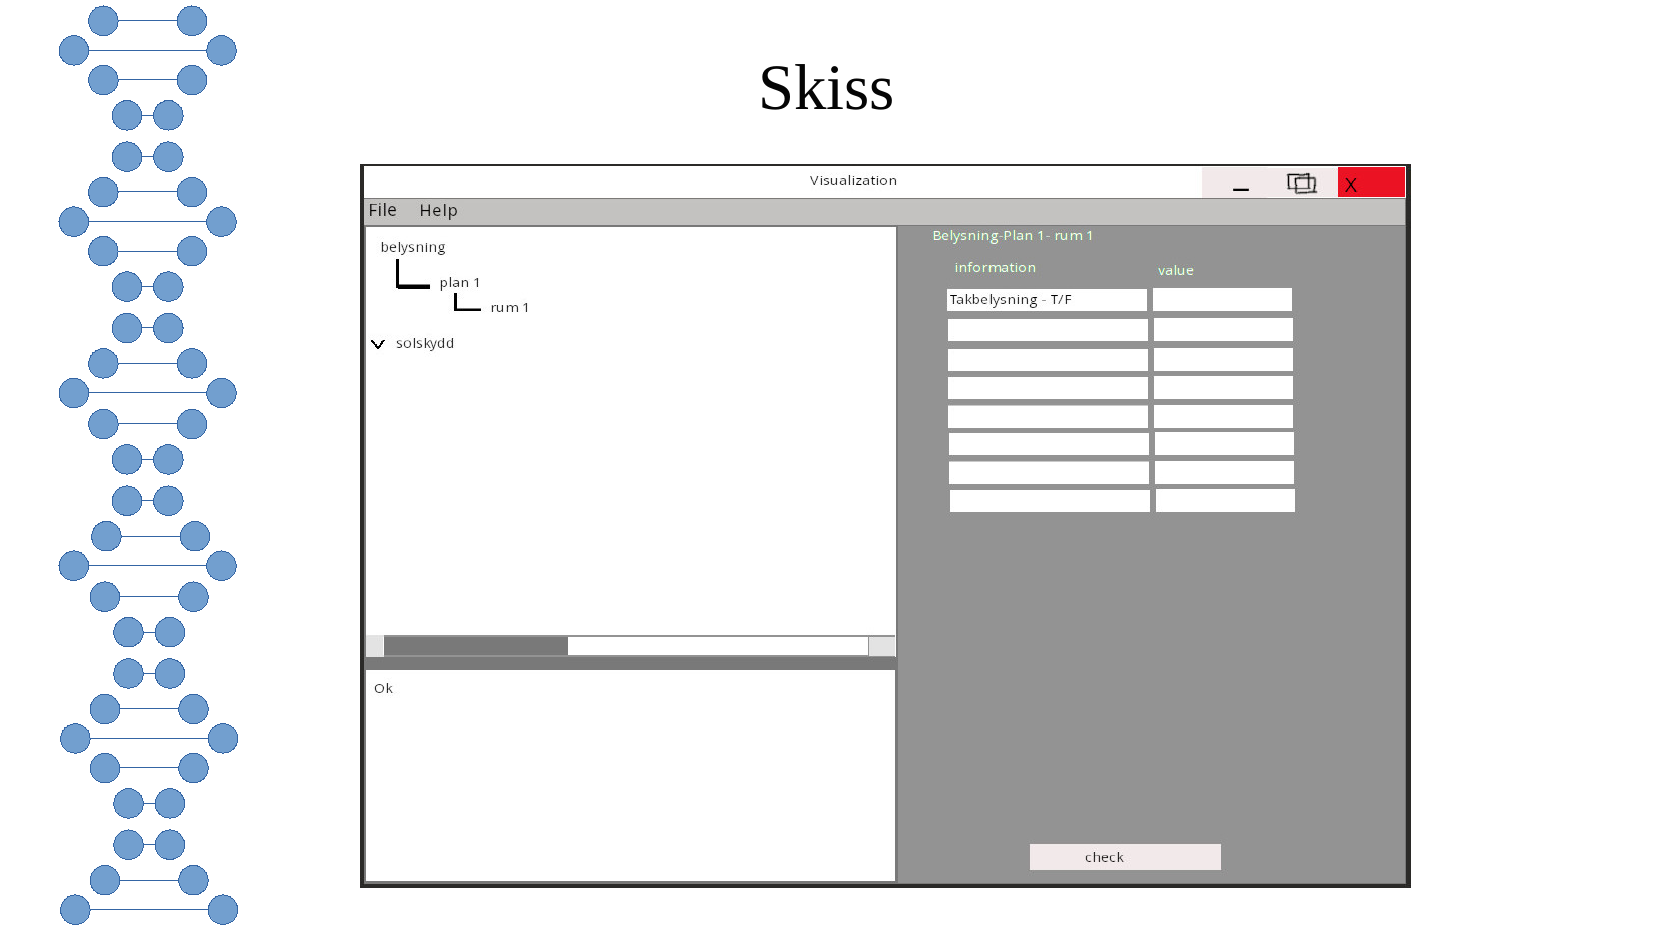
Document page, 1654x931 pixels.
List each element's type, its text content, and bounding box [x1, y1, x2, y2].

title Skiss [82, 9, 1571, 166]
picture [360, 164, 1411, 888]
